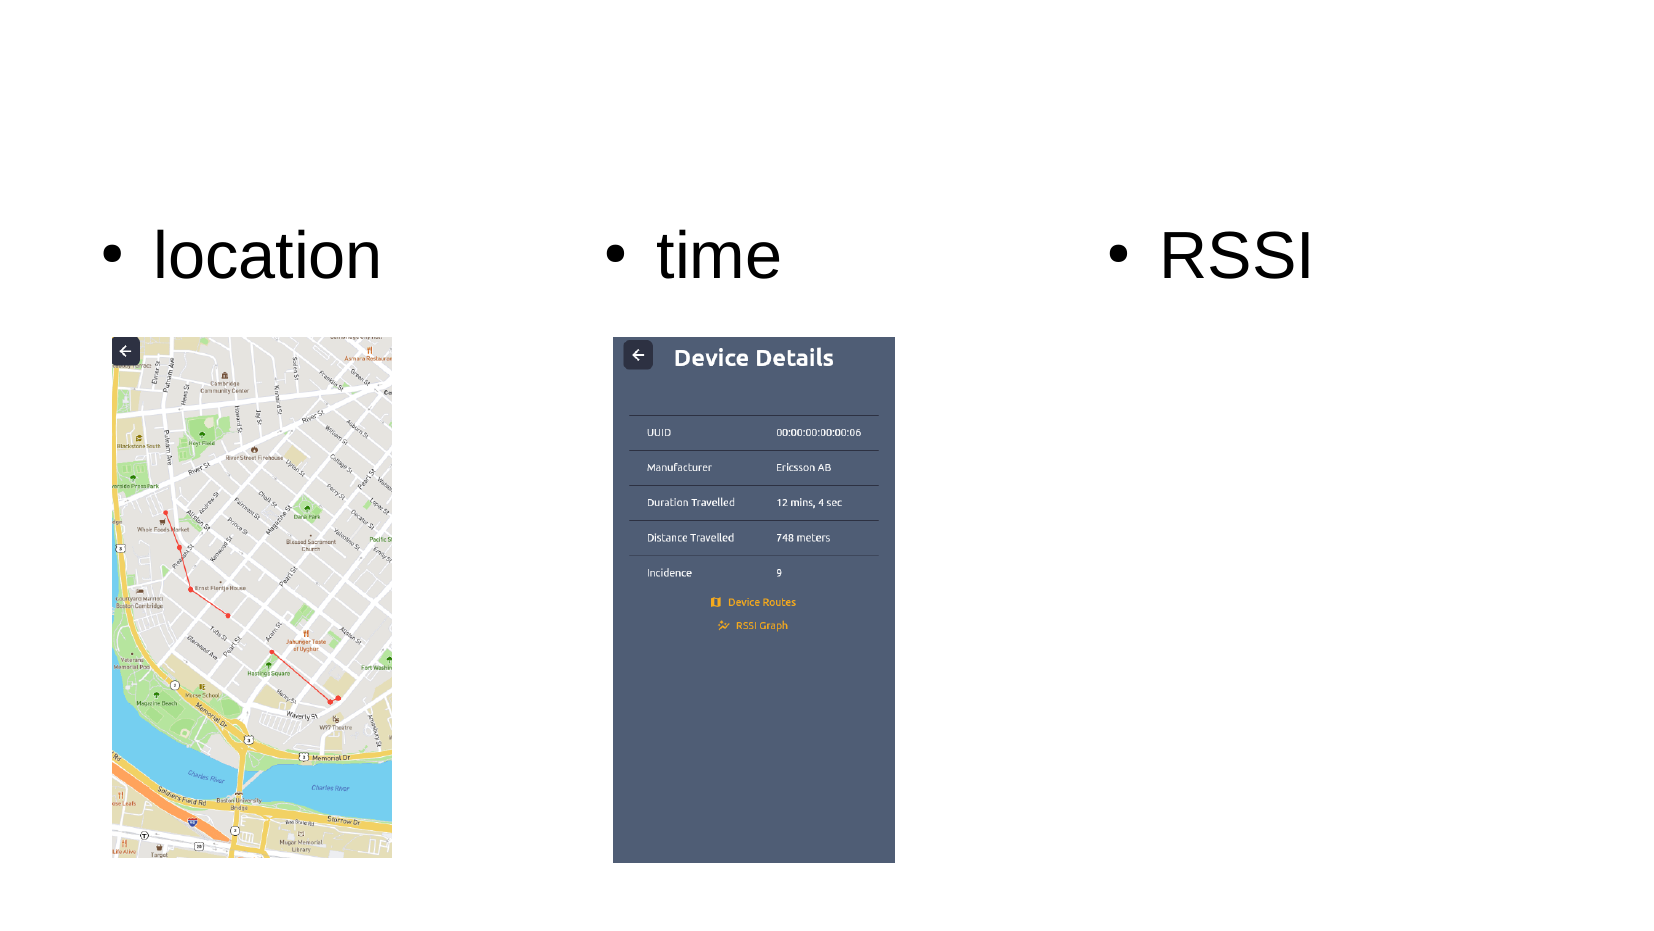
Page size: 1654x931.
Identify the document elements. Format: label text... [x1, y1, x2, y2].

picture [112, 337, 392, 858]
list location [82, 217, 562, 475]
list RSSI [1088, 217, 1569, 475]
list time [585, 217, 1065, 475]
picture [613, 337, 895, 863]
